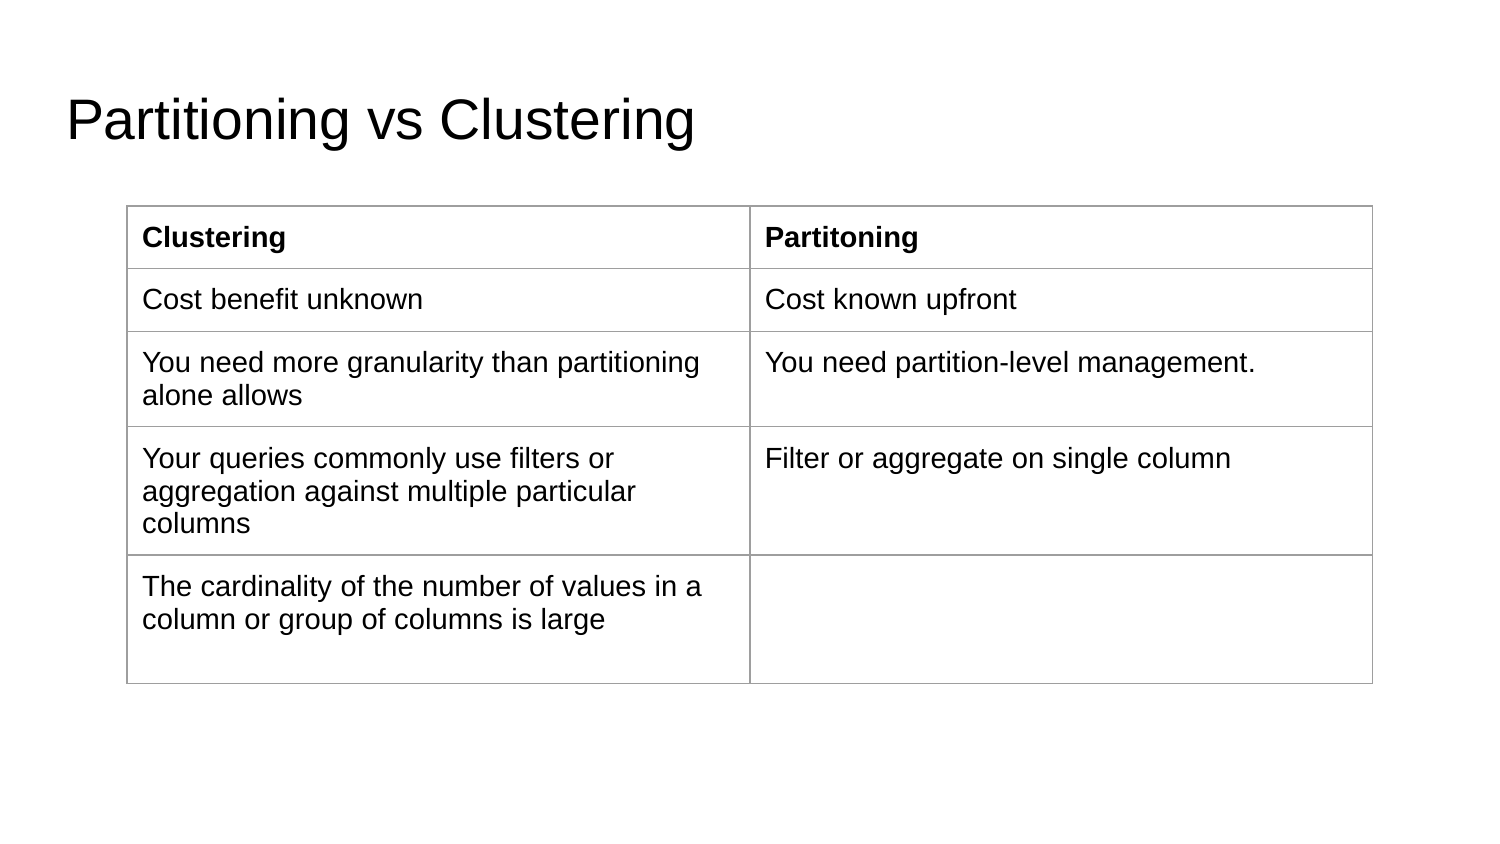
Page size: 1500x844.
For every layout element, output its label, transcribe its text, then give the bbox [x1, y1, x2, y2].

table_cell The cardinality of the number of values in a column or group of columns is large [128, 556, 749, 683]
table_cell Your queries commonly use filters or aggregation against multiple particular columns [128, 427, 749, 554]
table_cell You need more granularity than partitioning alone allows [128, 332, 749, 426]
table_cell [751, 556, 1372, 683]
table_cell Cost known upfront [751, 269, 1372, 331]
table_cell Cost benefit unknown [128, 269, 749, 331]
table_cell You need partition-level management. [751, 332, 1372, 426]
table_header Clustering [128, 207, 749, 268]
title Partitioning vs Clustering [51, 72, 1449, 167]
table_cell Filter or aggregate on single column [751, 427, 1372, 554]
table_header Partitoning [751, 207, 1372, 268]
